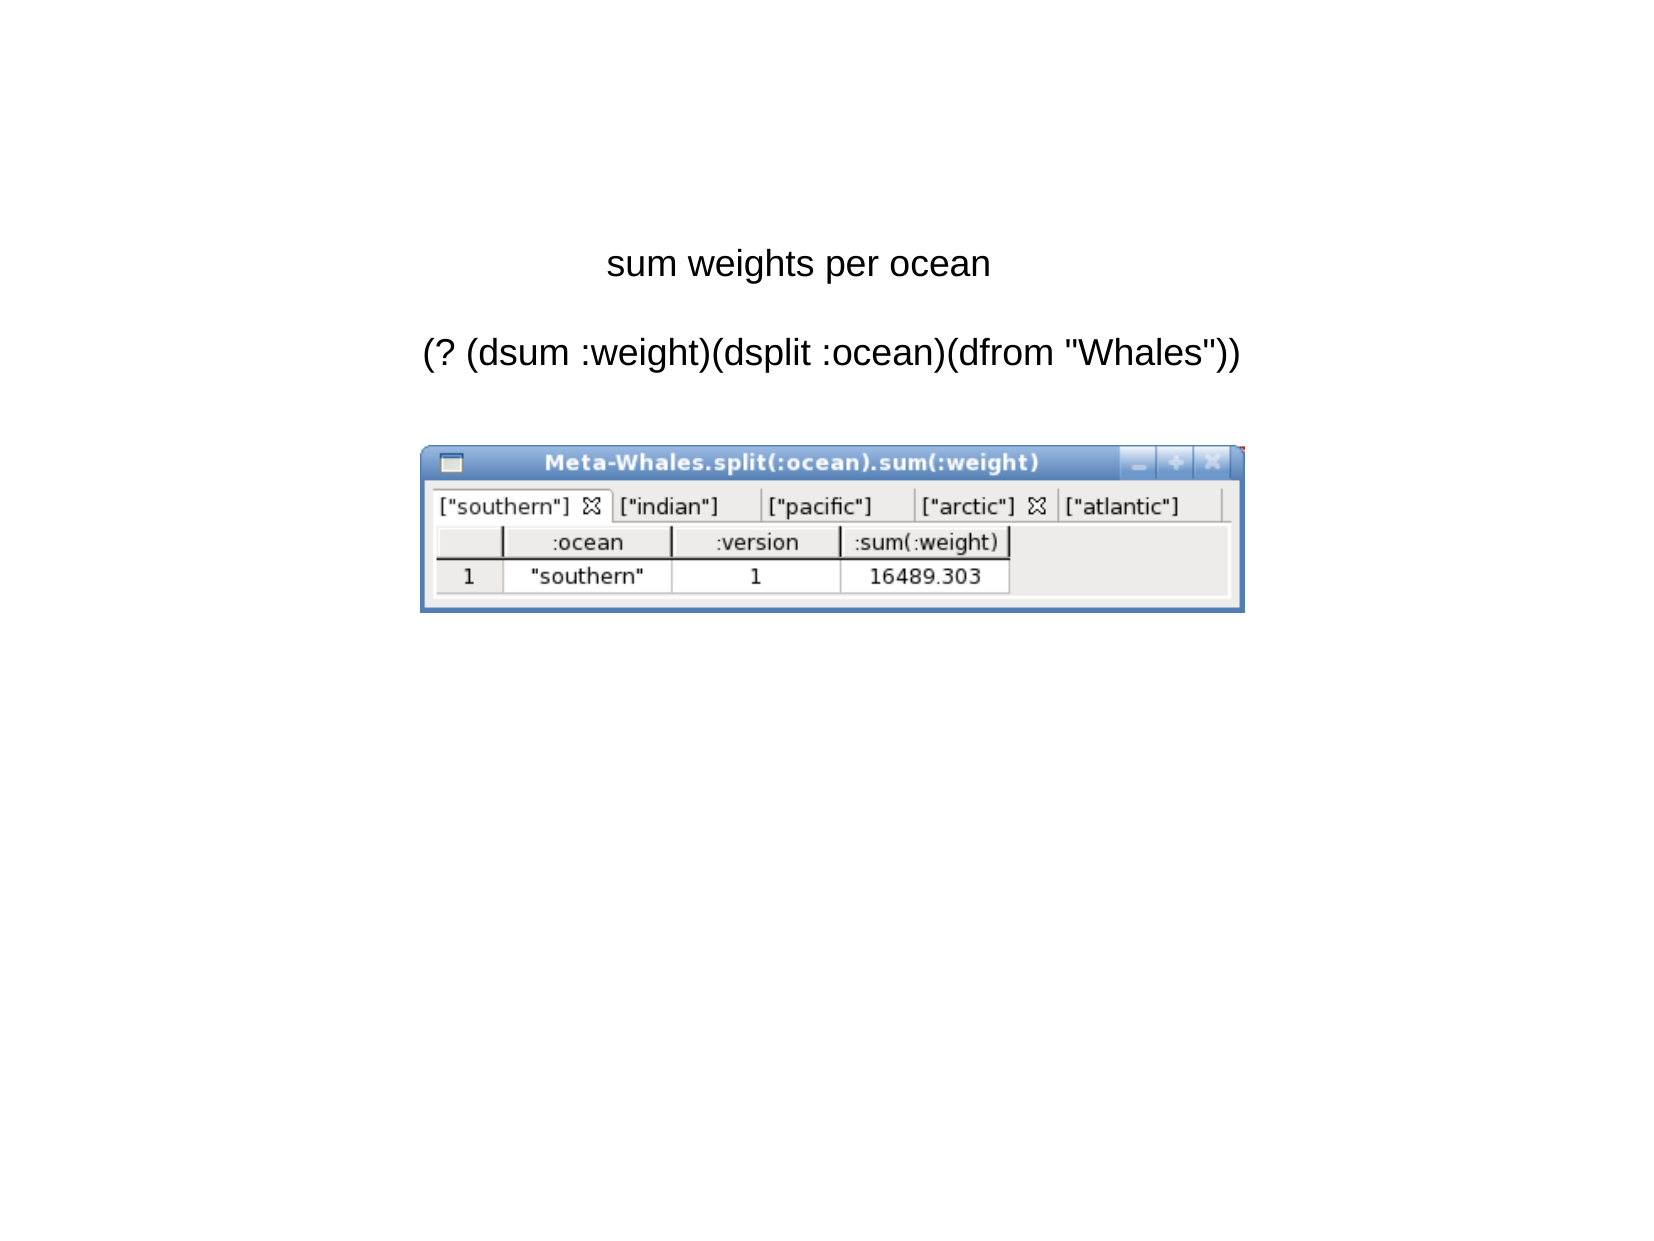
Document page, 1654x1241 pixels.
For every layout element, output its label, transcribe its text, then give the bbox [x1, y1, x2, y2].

picture [420, 445, 1245, 613]
text_box (? (dsum :weight)(dsplit :ocean)(dfrom "Whales")) [407, 323, 1258, 381]
text_box sum weights per ocean [591, 235, 1007, 293]
